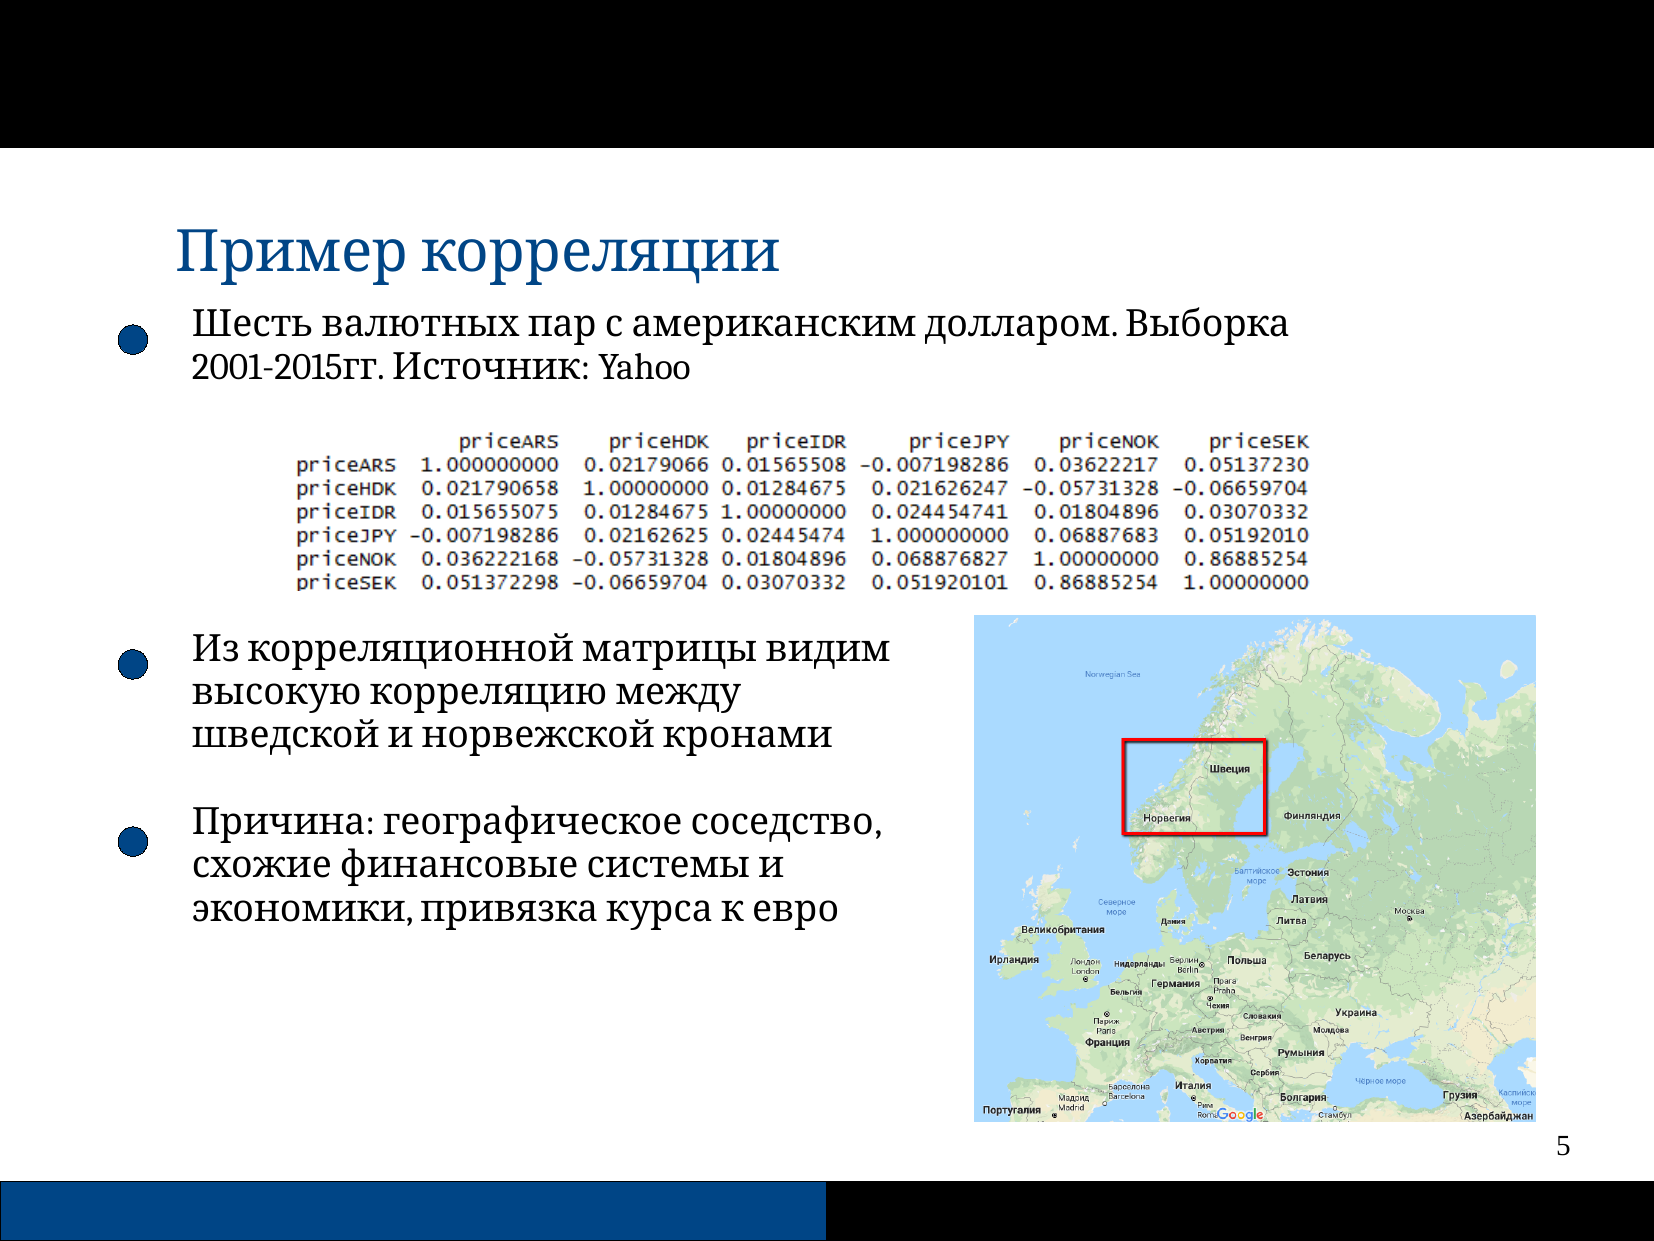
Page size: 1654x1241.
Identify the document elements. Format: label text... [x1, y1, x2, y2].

text_box [118, 826, 148, 857]
picture [295, 431, 1311, 591]
text_box Шесть валютных пар с американским долларом. Выборка 2001-2015гг. Источник: Yahoo [177, 295, 1329, 414]
picture [974, 615, 1536, 1123]
text_box [118, 324, 148, 355]
text_box Пример корреляции [160, 211, 1295, 299]
text_box [0, 0, 1654, 148]
text_box [118, 649, 148, 680]
text_box [0, 1181, 1654, 1241]
text_box Из корреляционной матрицы видим высокую корреляцию между шведской и норвежской кронами Причина: географическое соседство, схожие финансовые системы и экономики, привязка курса к евро [177, 620, 945, 943]
